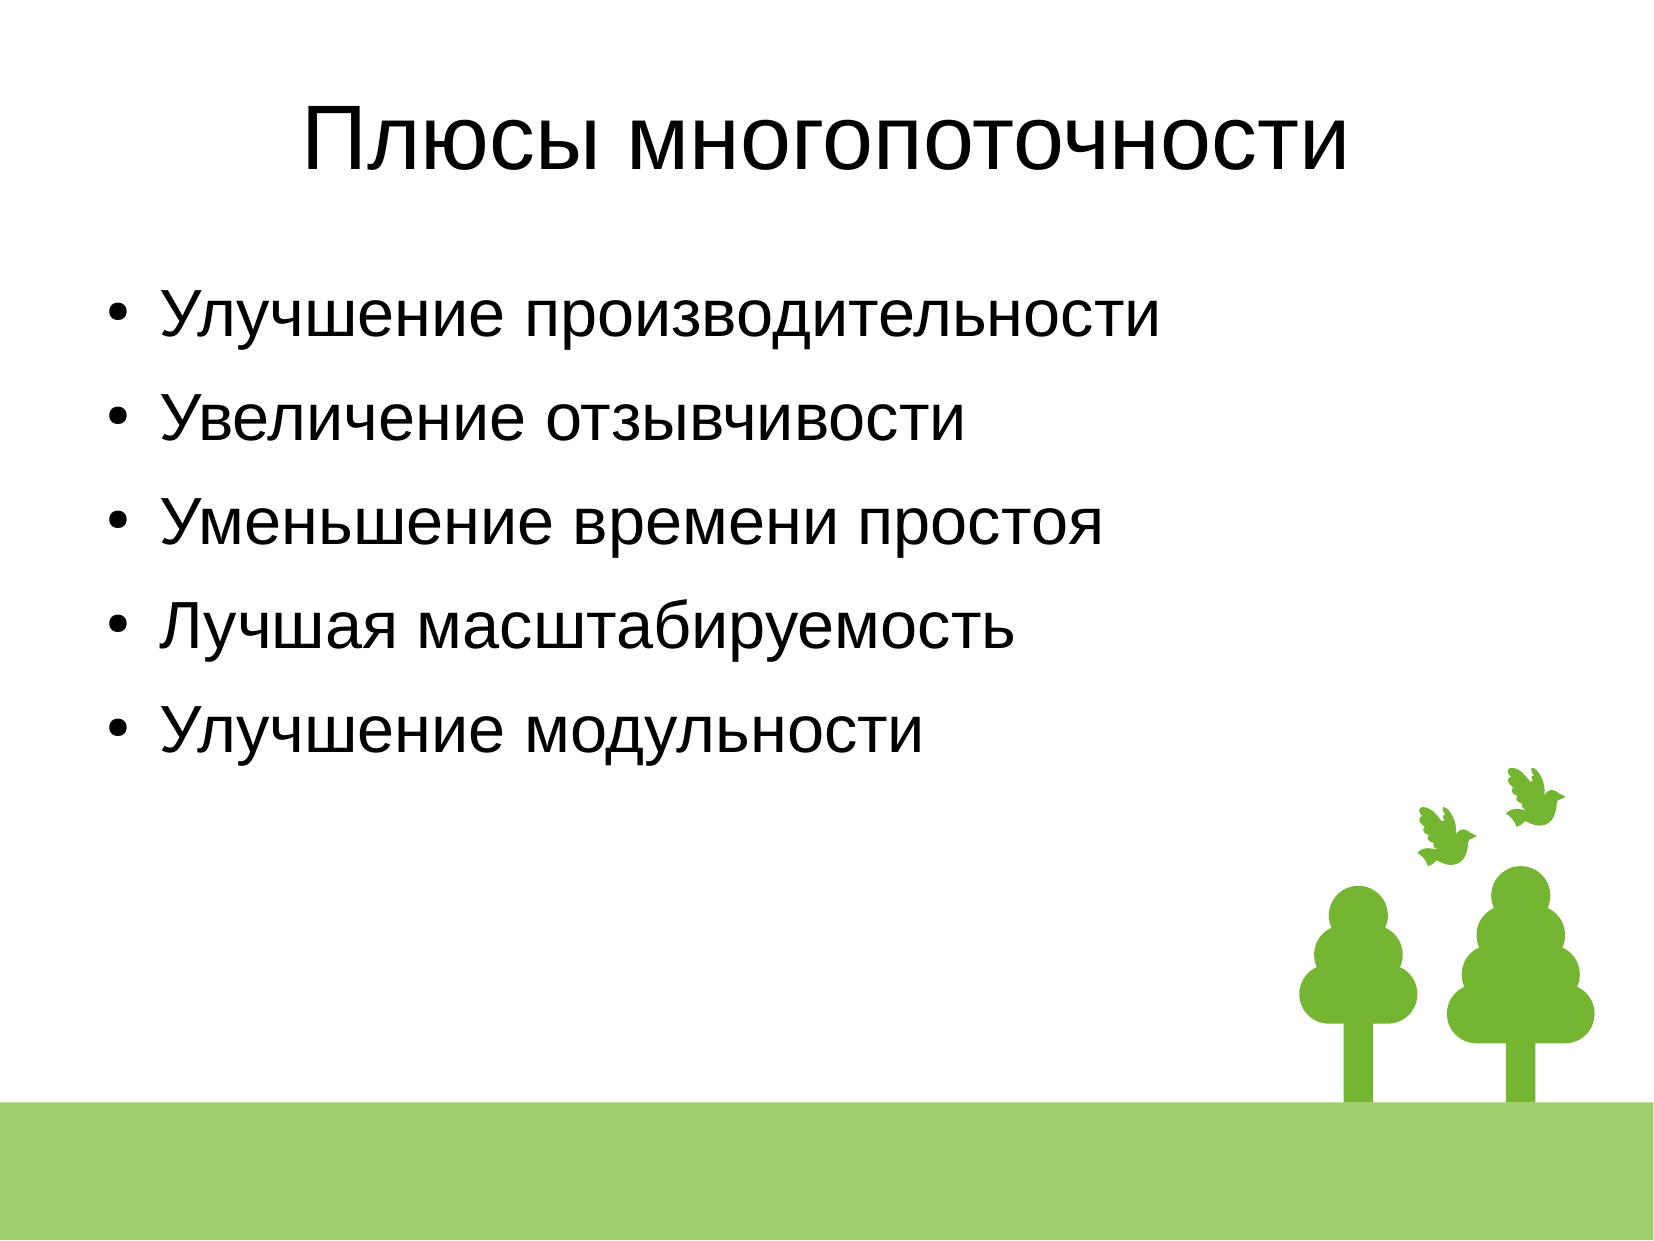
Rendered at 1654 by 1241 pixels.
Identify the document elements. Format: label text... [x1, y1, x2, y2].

list Улучшение производительности Увеличение отзывчивости Уменьшение времени простоя Лучшая масштабируемость Улучшение модульности [88, 275, 1565, 985]
title Плюсы многопоточности [88, 39, 1565, 237]
